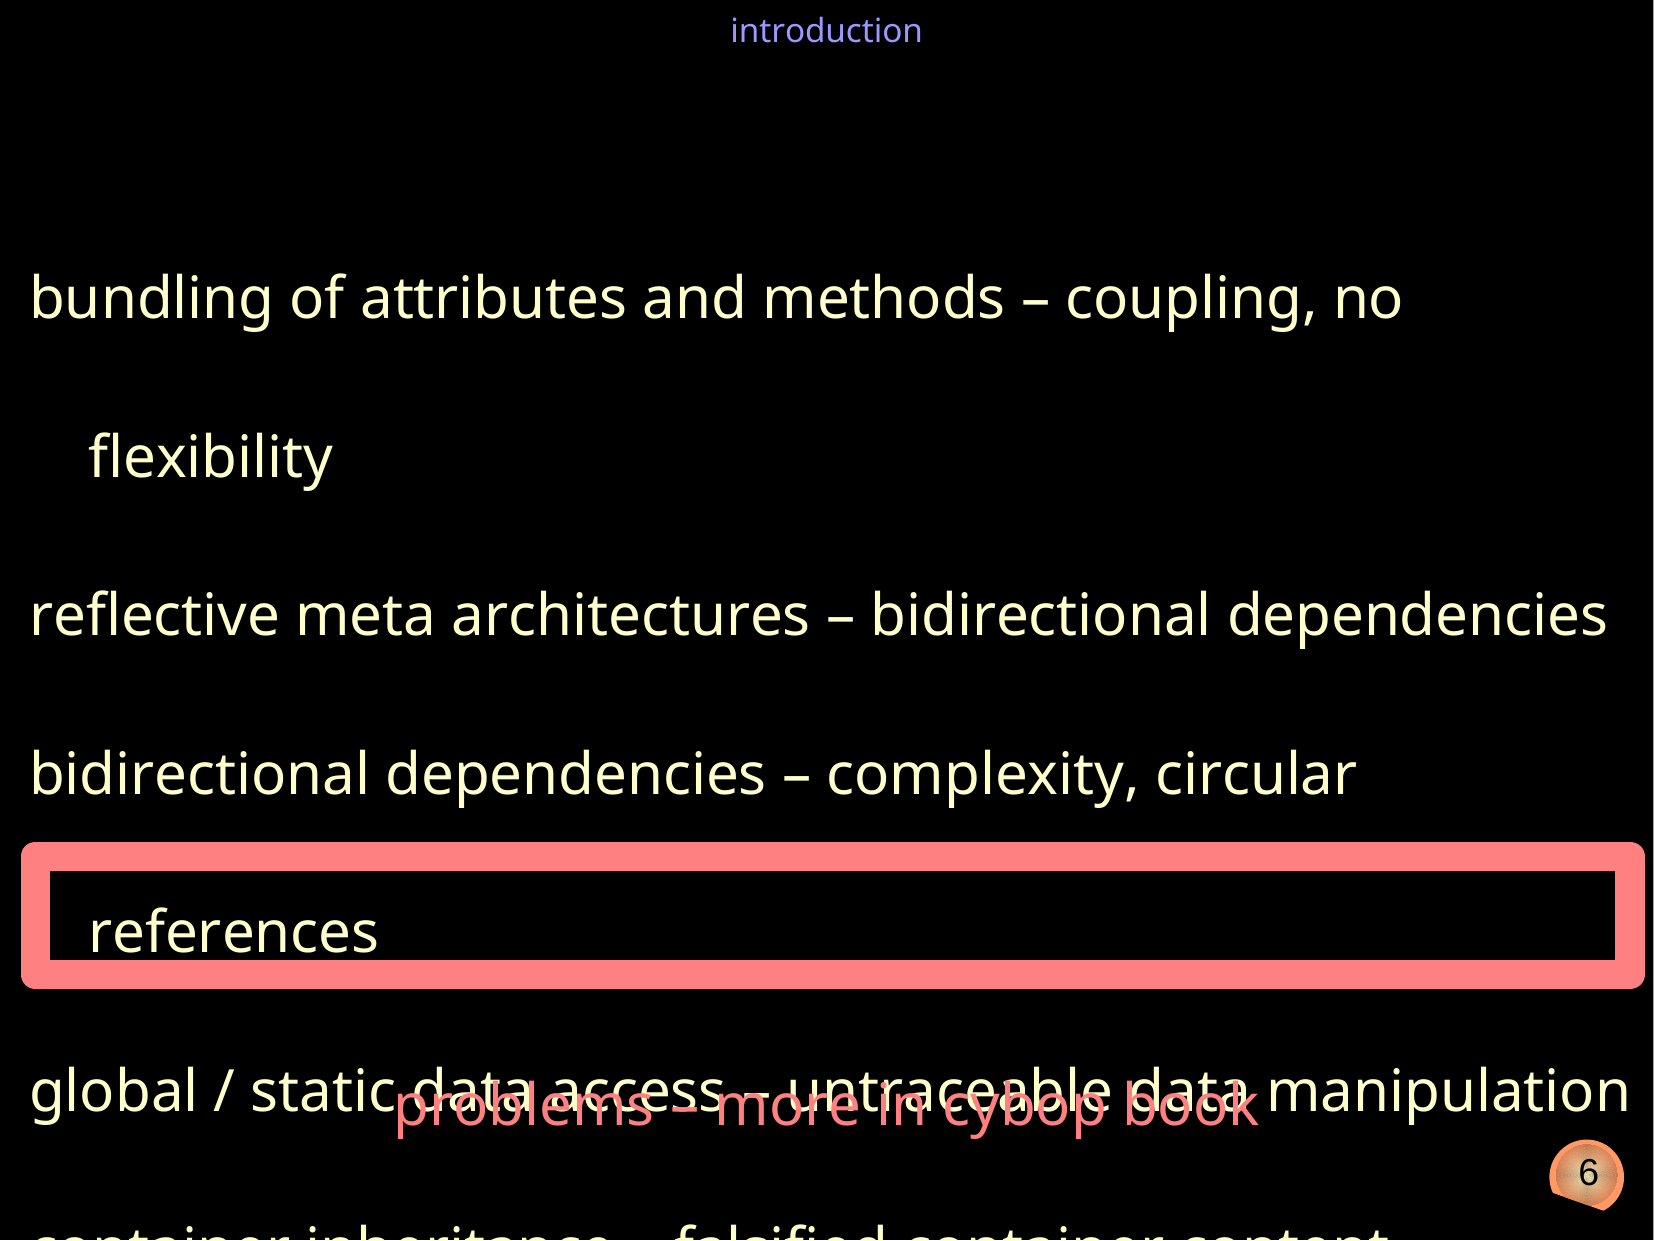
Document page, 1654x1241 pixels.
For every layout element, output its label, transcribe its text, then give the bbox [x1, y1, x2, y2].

text_box problems – more in cybop book [118, 1062, 1536, 1152]
text_box [35, 856, 1630, 975]
text_box cyboi interpreter [1563, 1151, 1611, 1199]
text_box introduction [0, 0, 1654, 60]
text_box cybop (cybernetics oriented programming) [1558, 1147, 1615, 1204]
text_box bundling of attributes and methods – coupling, no flexibility reflective meta architectures – bidirectional dependencies bidirectional dependencies – complexity, circular references global / static data access – untraceable data manipulation container inheritance – falsified container content [29, 177, 1654, 1004]
